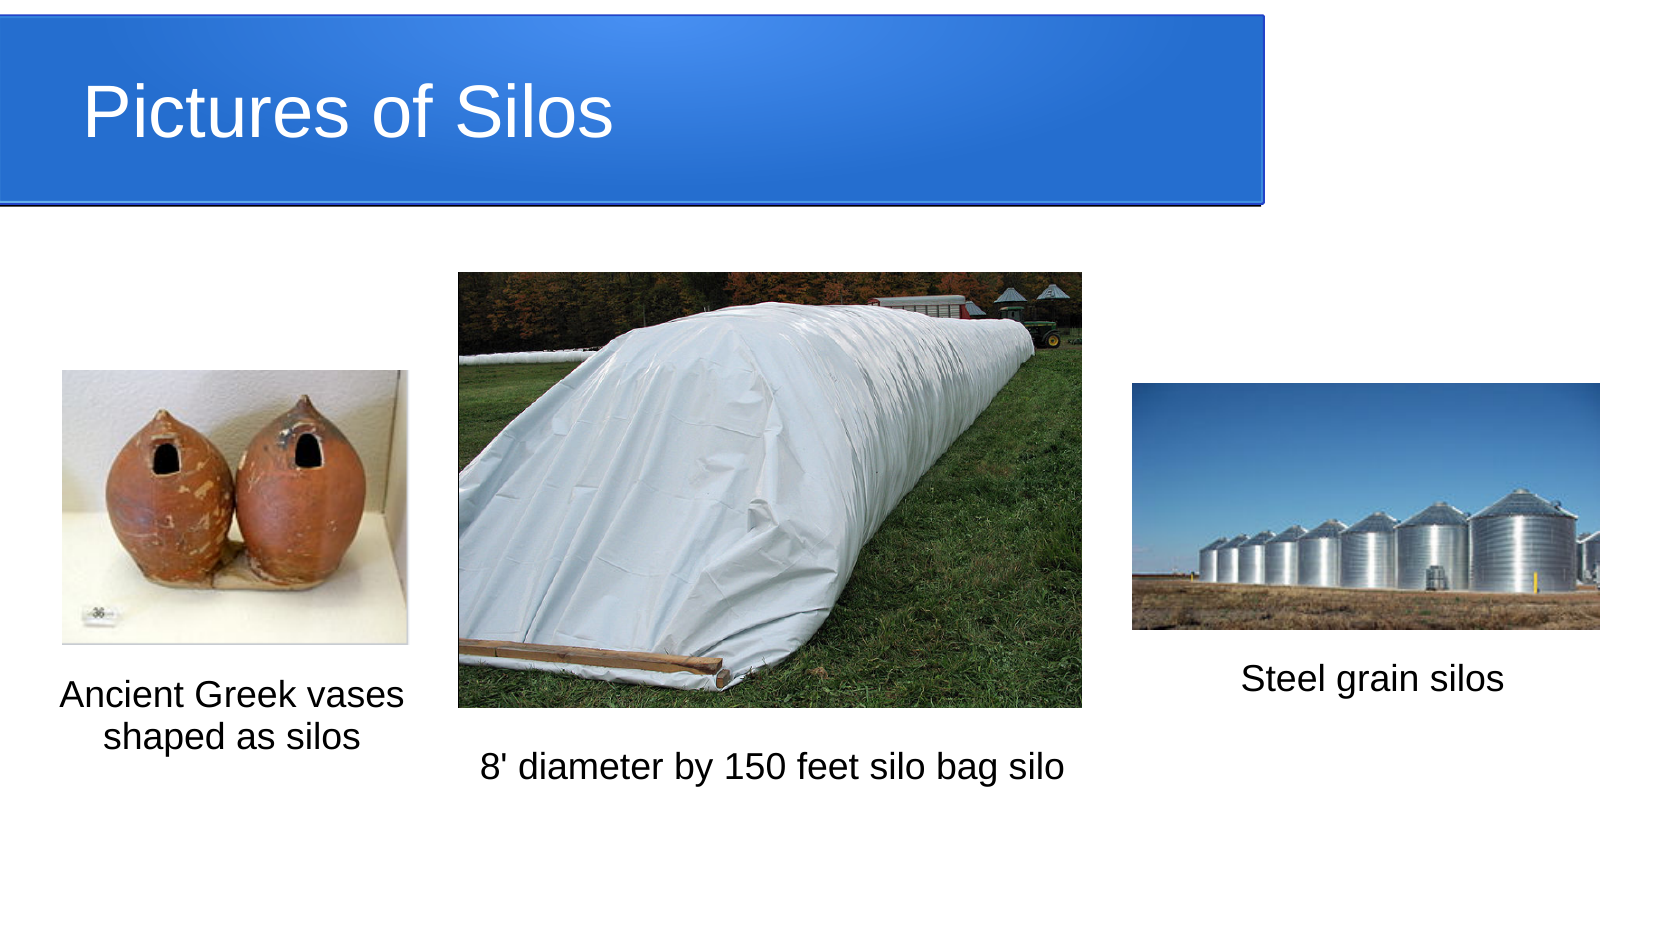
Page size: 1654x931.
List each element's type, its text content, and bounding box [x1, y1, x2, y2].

text_box 8' diameter by 150 feet silo bag silo [465, 738, 1081, 796]
picture [62, 370, 410, 646]
title Pictures of Silos [82, 29, 1261, 196]
text_box Ancient Greek vases shaped as silos [44, 666, 420, 807]
text_box Steel grain silos [1140, 650, 1606, 708]
picture [458, 272, 1082, 708]
picture [1132, 383, 1600, 631]
